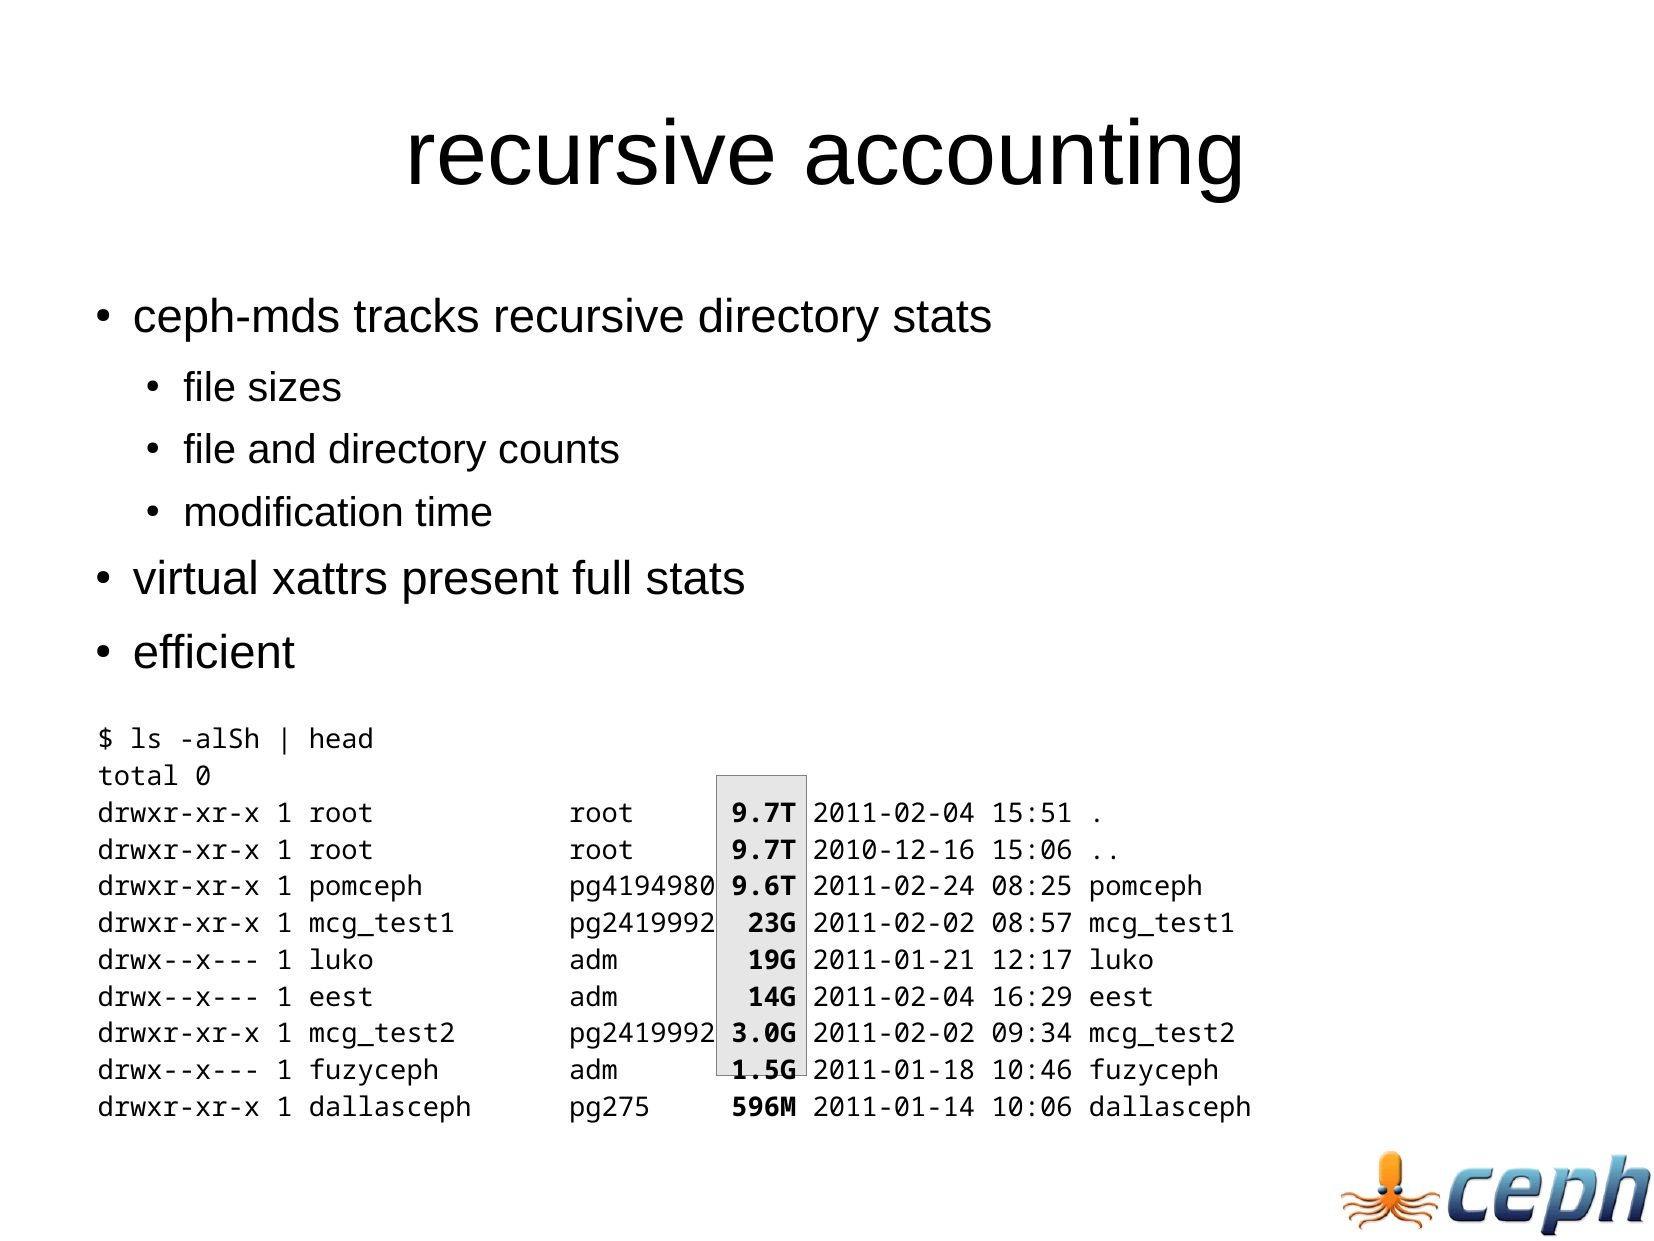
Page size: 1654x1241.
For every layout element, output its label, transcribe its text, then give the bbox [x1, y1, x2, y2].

text_box $ ls -alSh | head total 0 drwxr-xr-x 1 root root 9.7T 2011-02-04 15:51 . drwxr-xr-x 1 root root 9.7T 2010-12-16 15:06 .. drwxr-xr-x 1 pomceph pg4194980 9.6T 2011-02-24 08:25 pomceph drwxr-xr-x 1 mcg_test1 pg2419992 23G 2011-02-02 08:57 mcg_test1 drwx--x--- 1 luko adm 19G 2011-01-21 12:17 luko drwx--x--- 1 eest adm 14G 2011-02-04 16:29 eest drwxr-xr-x 1 mcg_test2 pg2419992 3.0G 2011-02-02 09:34 mcg_test2 drwx--x--- 1 fuzyceph adm 1.5G 2011-01-18 10:46 fuzyceph drwxr-xr-x 1 dallasceph pg275 596M 2011-01-14 10:06 dallasceph [82, 712, 1571, 1113]
list ceph-mds tracks recursive directory stats file sizes file and directory counts modification time virtual xattrs present full stats efficient [82, 290, 1571, 681]
picture [1335, 1151, 1651, 1239]
title recursive accounting [82, 49, 1571, 257]
